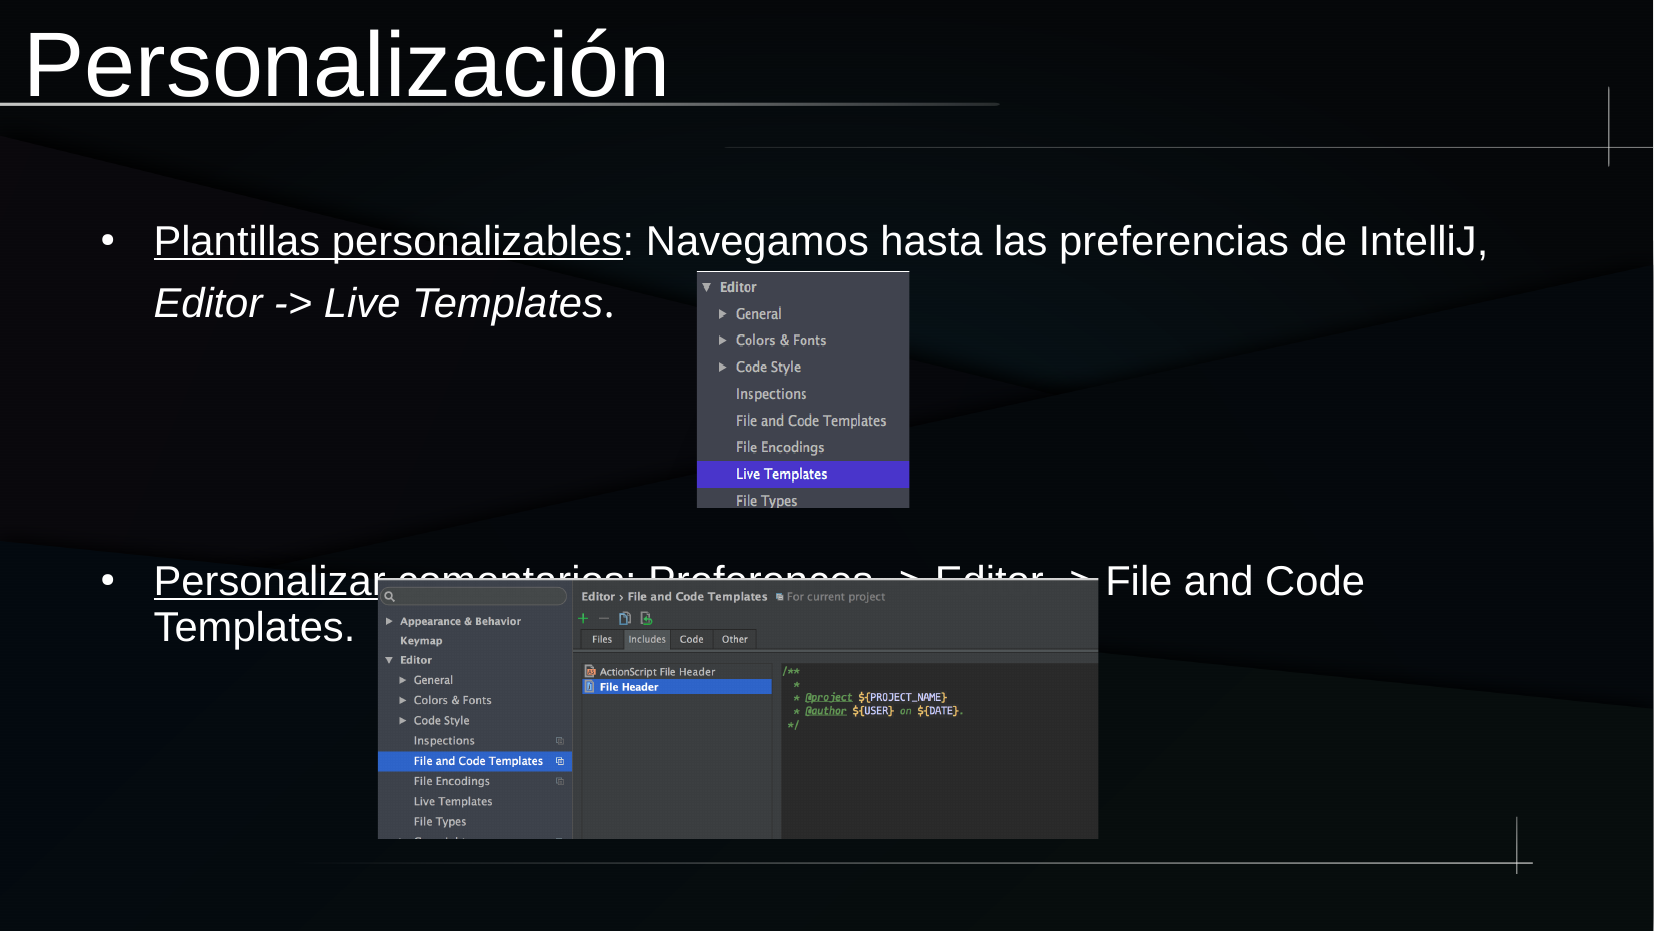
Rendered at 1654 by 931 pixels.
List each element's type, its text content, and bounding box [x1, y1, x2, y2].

title Personalización [23, 11, 1589, 119]
picture [0, 0, 1654, 931]
list Plantillas personalizables: Navegamos hasta las preferencias de IntelliJ, Editor -> Live Templates. Personalizar comentarios: Preferences -> Editor -> File and Code Templates. [82, 217, 1571, 758]
